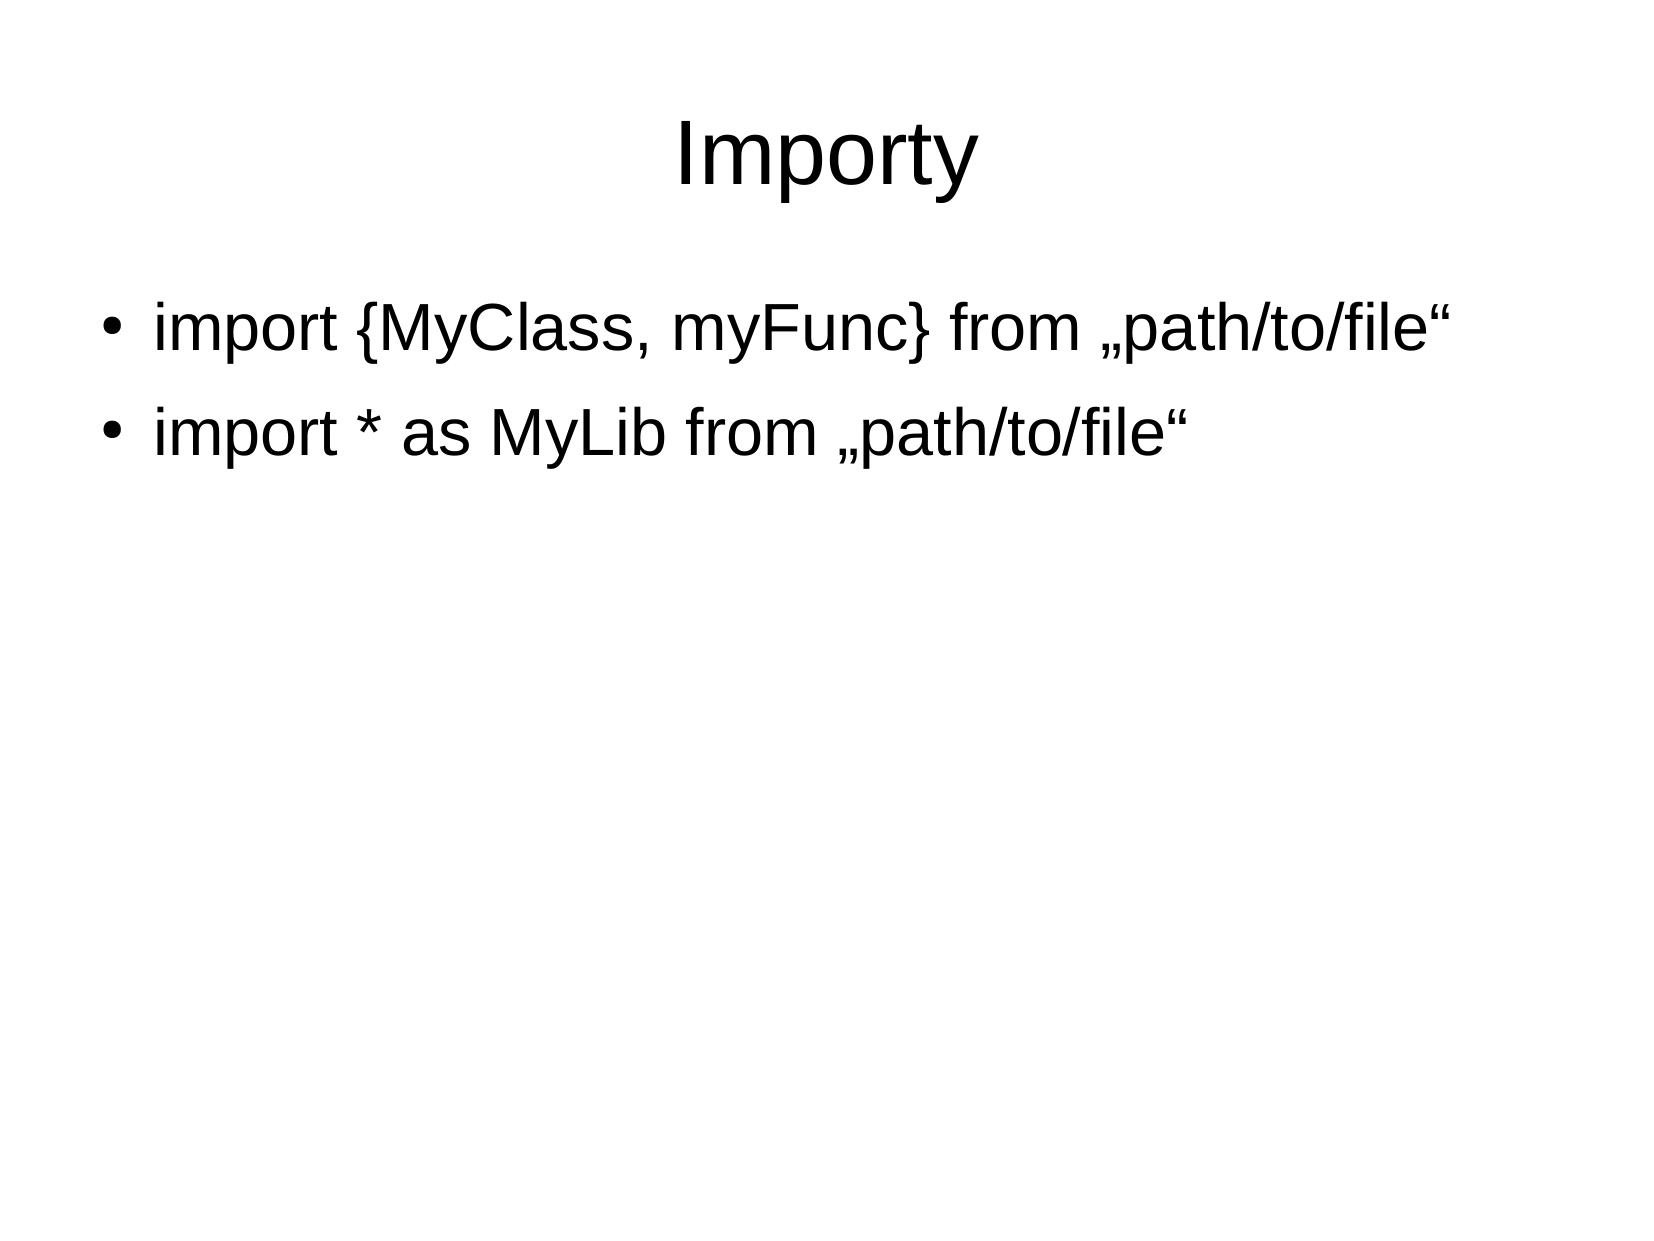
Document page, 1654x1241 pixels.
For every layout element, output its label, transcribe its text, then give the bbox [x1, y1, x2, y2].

title Importy [82, 49, 1571, 257]
list import {MyClass, myFunc} from „path/to/file“ import * as MyLib from „path/to/file“ [82, 290, 1571, 1010]
